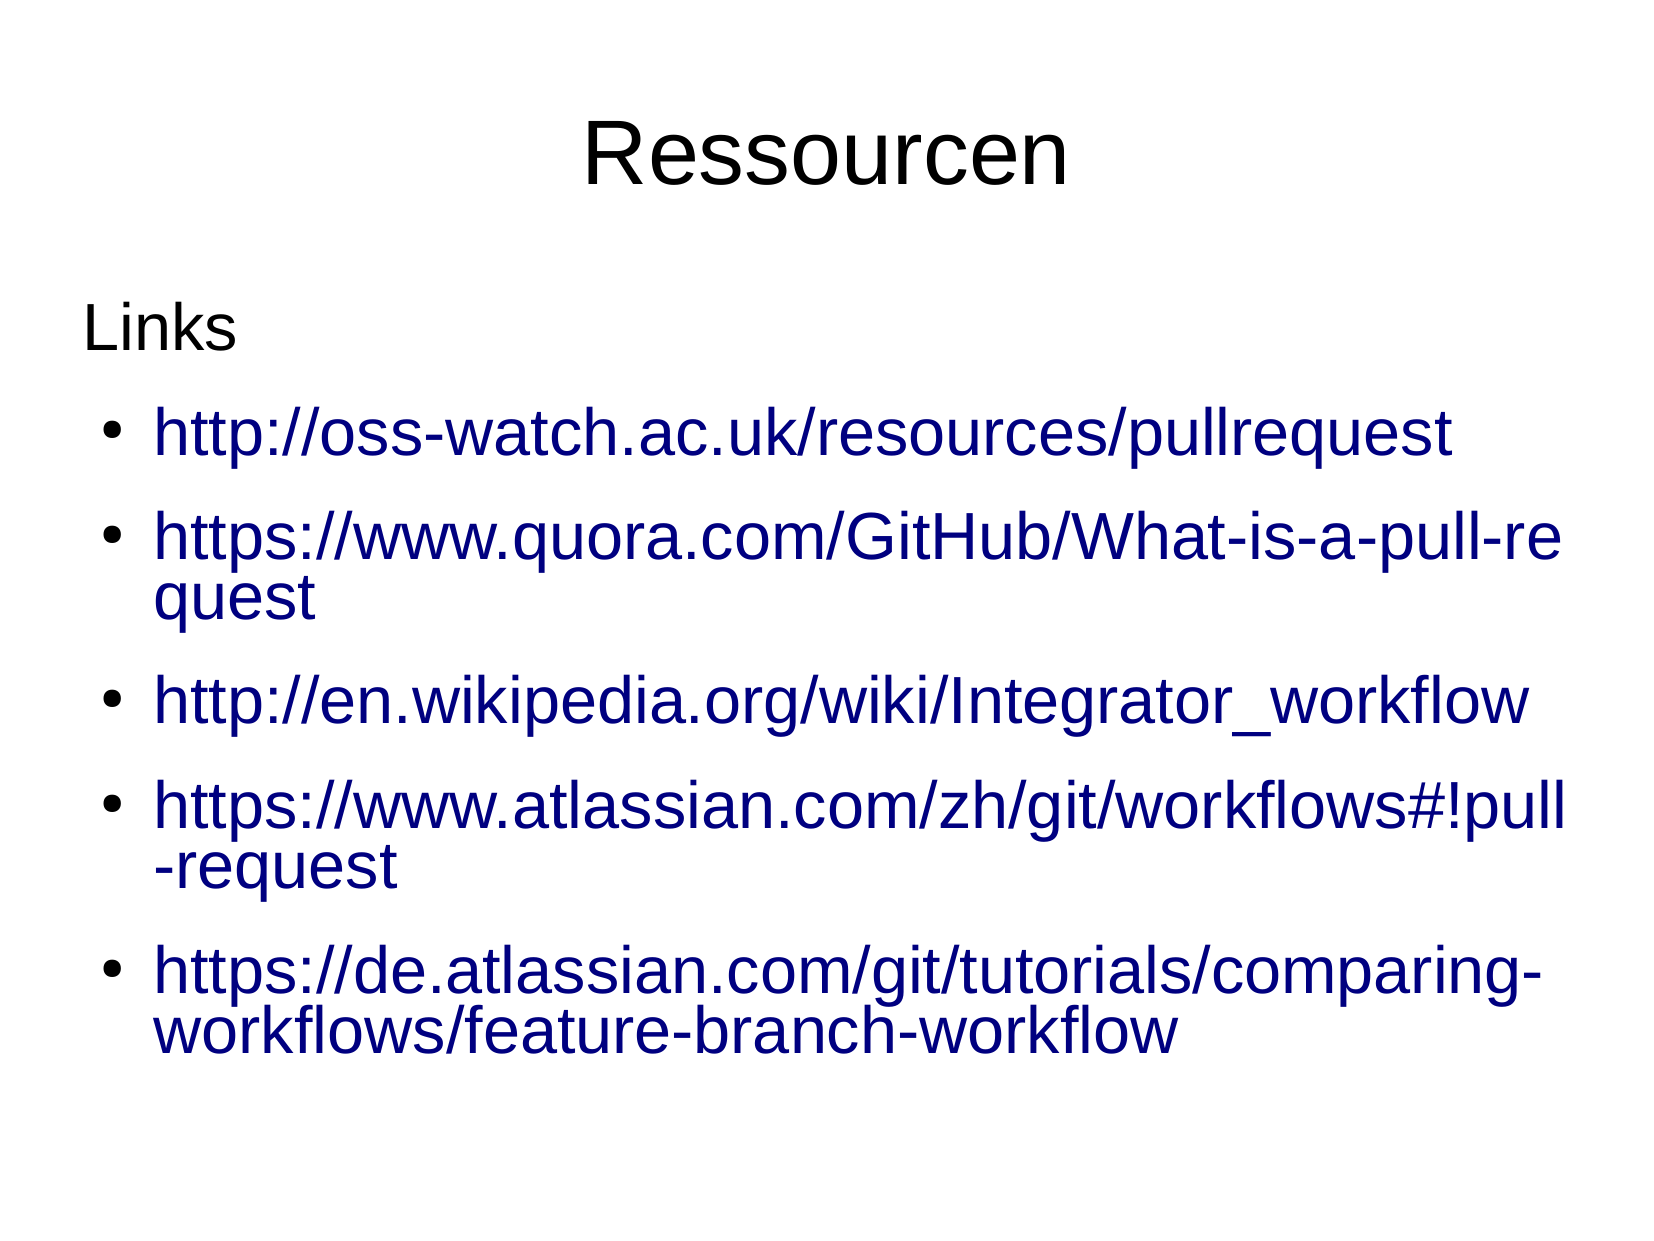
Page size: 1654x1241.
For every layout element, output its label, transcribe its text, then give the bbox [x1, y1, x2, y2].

title Ressourcen [82, 49, 1571, 257]
list Links http://oss-watch.ac.uk/resources/pullrequest https://www.quora.com/GitHub/What-is-a-pull-request http://en.wikipedia.org/wiki/Integrator_workflow https://www.atlassian.com/zh/git/workflows#!pull-request https://de.atlassian.com/git/tutorials/comparing-workflows/feature-branch-workflow [82, 290, 1571, 1010]
